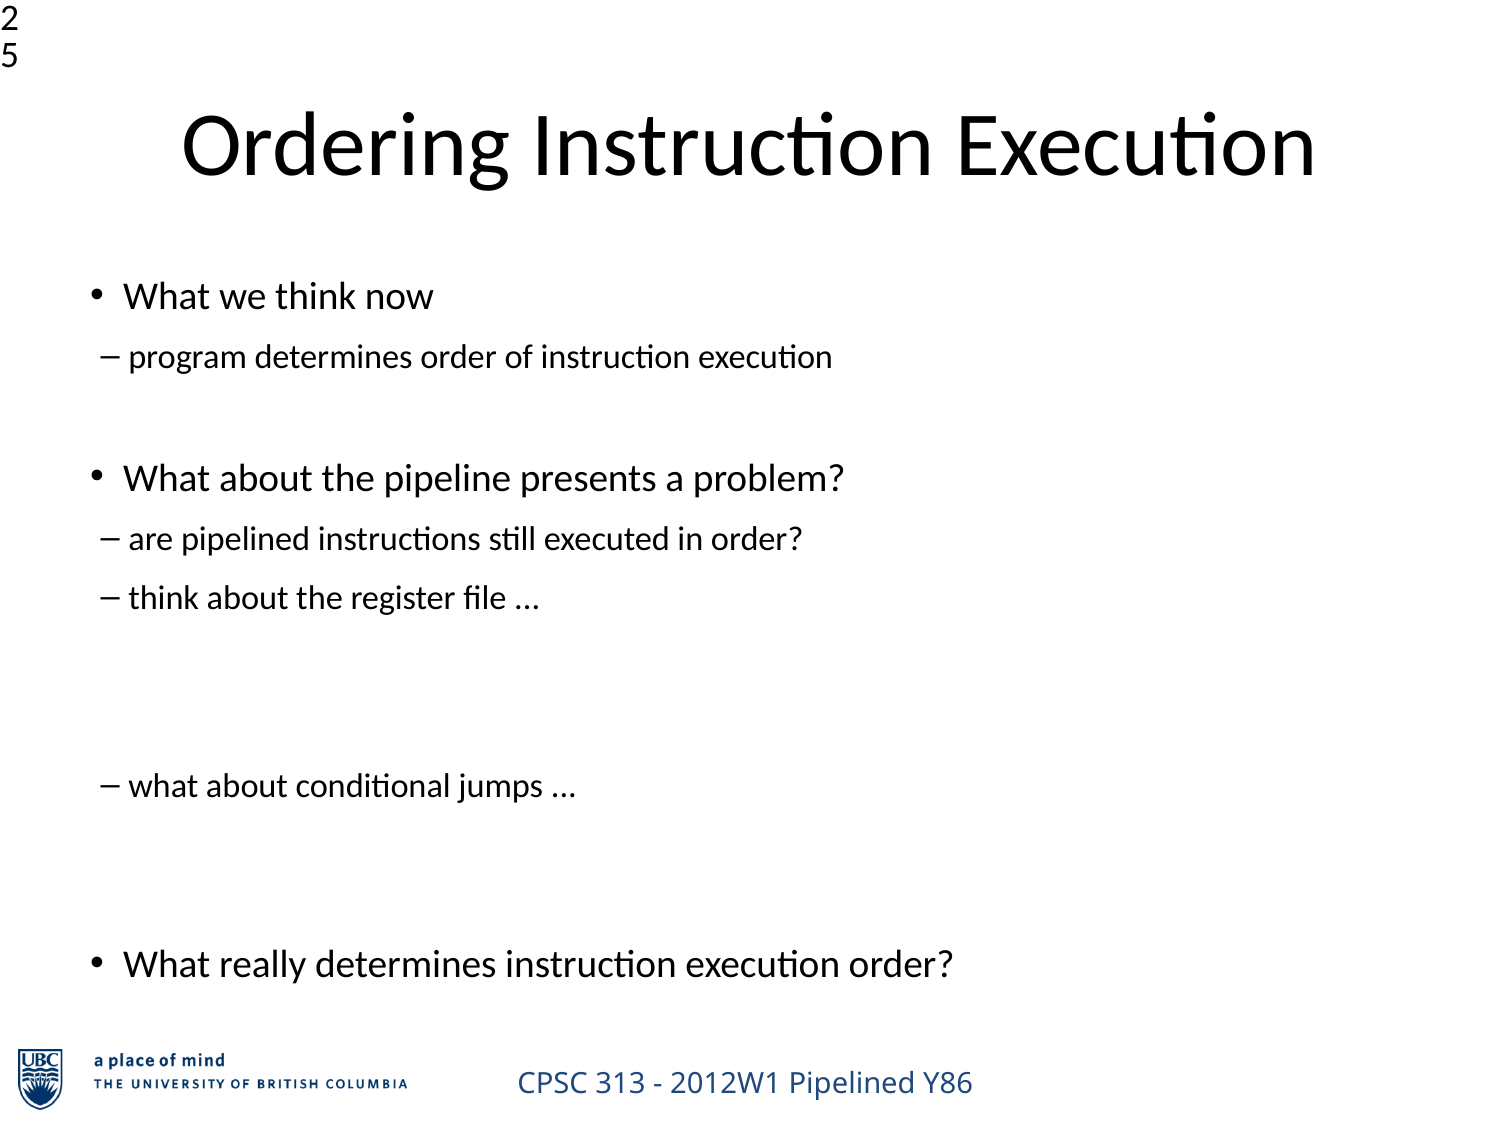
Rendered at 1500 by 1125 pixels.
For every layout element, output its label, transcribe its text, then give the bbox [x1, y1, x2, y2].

title Ordering Instruction Execution [75, 45, 1425, 233]
picture [18, 1049, 407, 1110]
list What we think now program determines order of instruction execution What about the pipeline presents a problem? are pipelined instructions still executed in order? think about the register file ... what about conditional jumps ... What really determines instruction execution order? [75, 262, 1425, 1005]
